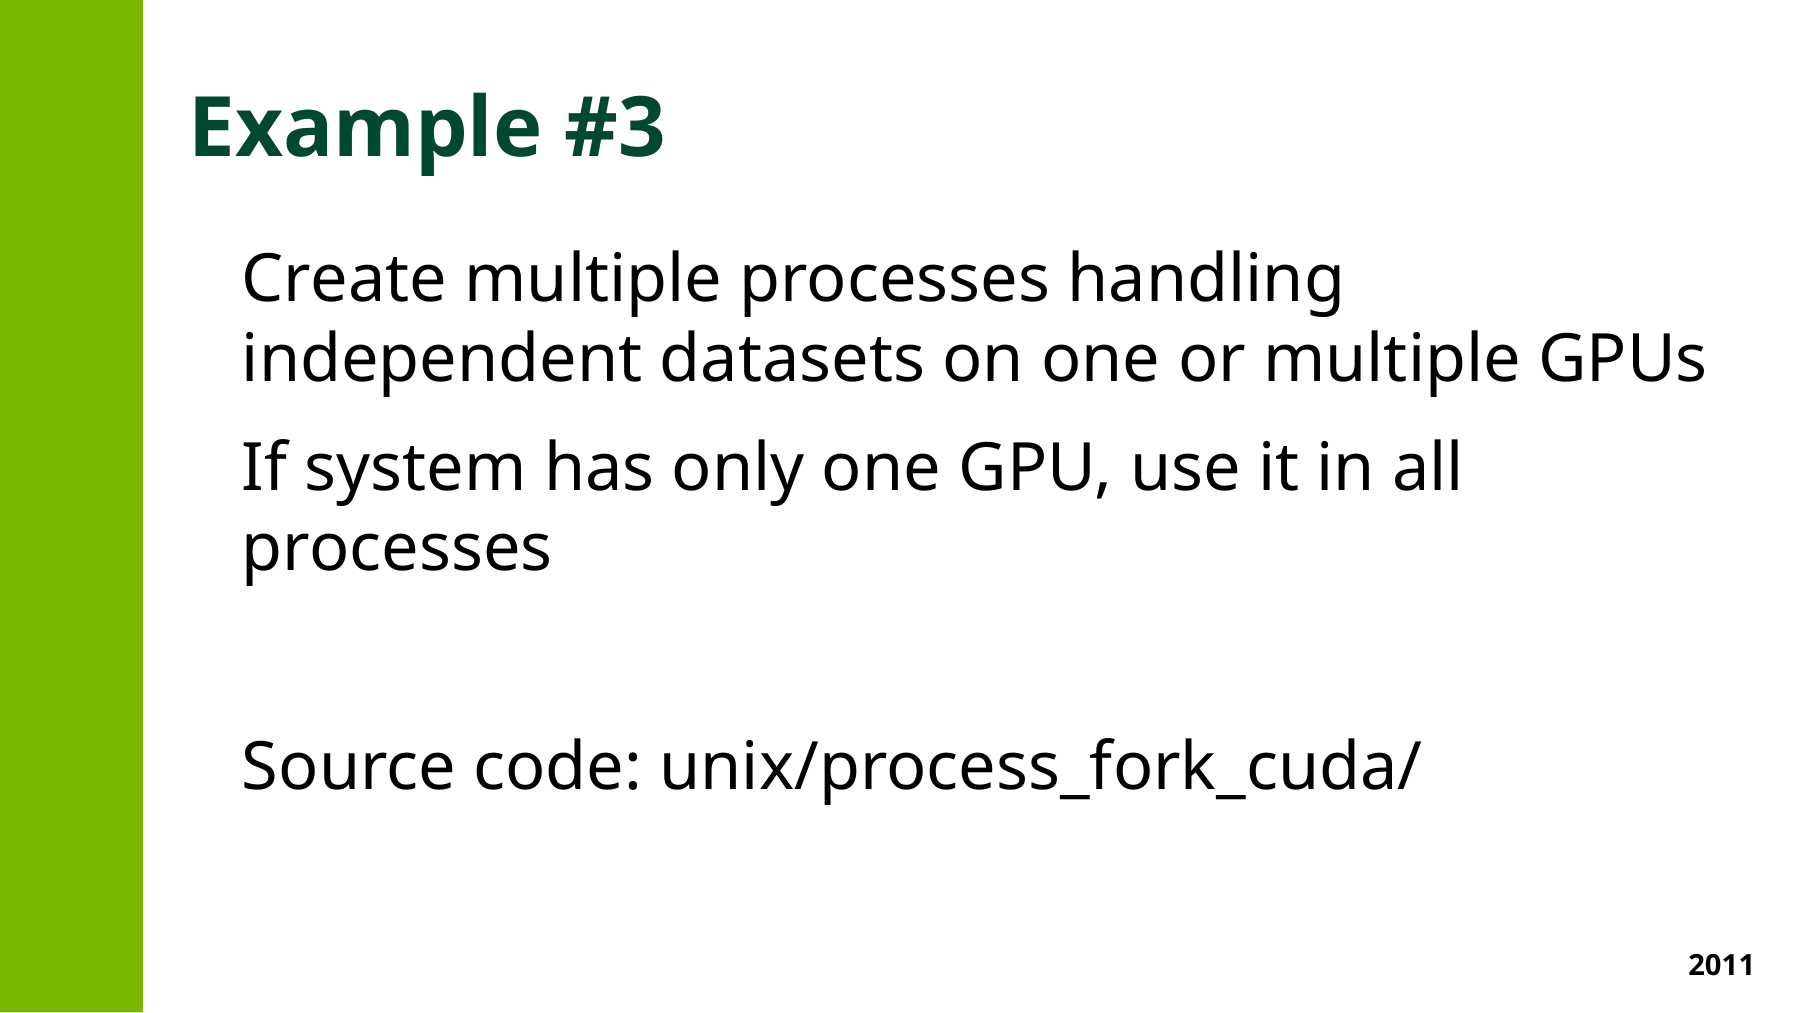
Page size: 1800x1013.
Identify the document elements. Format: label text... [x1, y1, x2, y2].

title Example #3 [188, 40, 1733, 211]
list Create multiple processes handling independent datasets on one or multiple GPUs If system has only one GPU, use it in all processes Source code: unix/process_fork_cuda/ [188, 227, 1733, 976]
